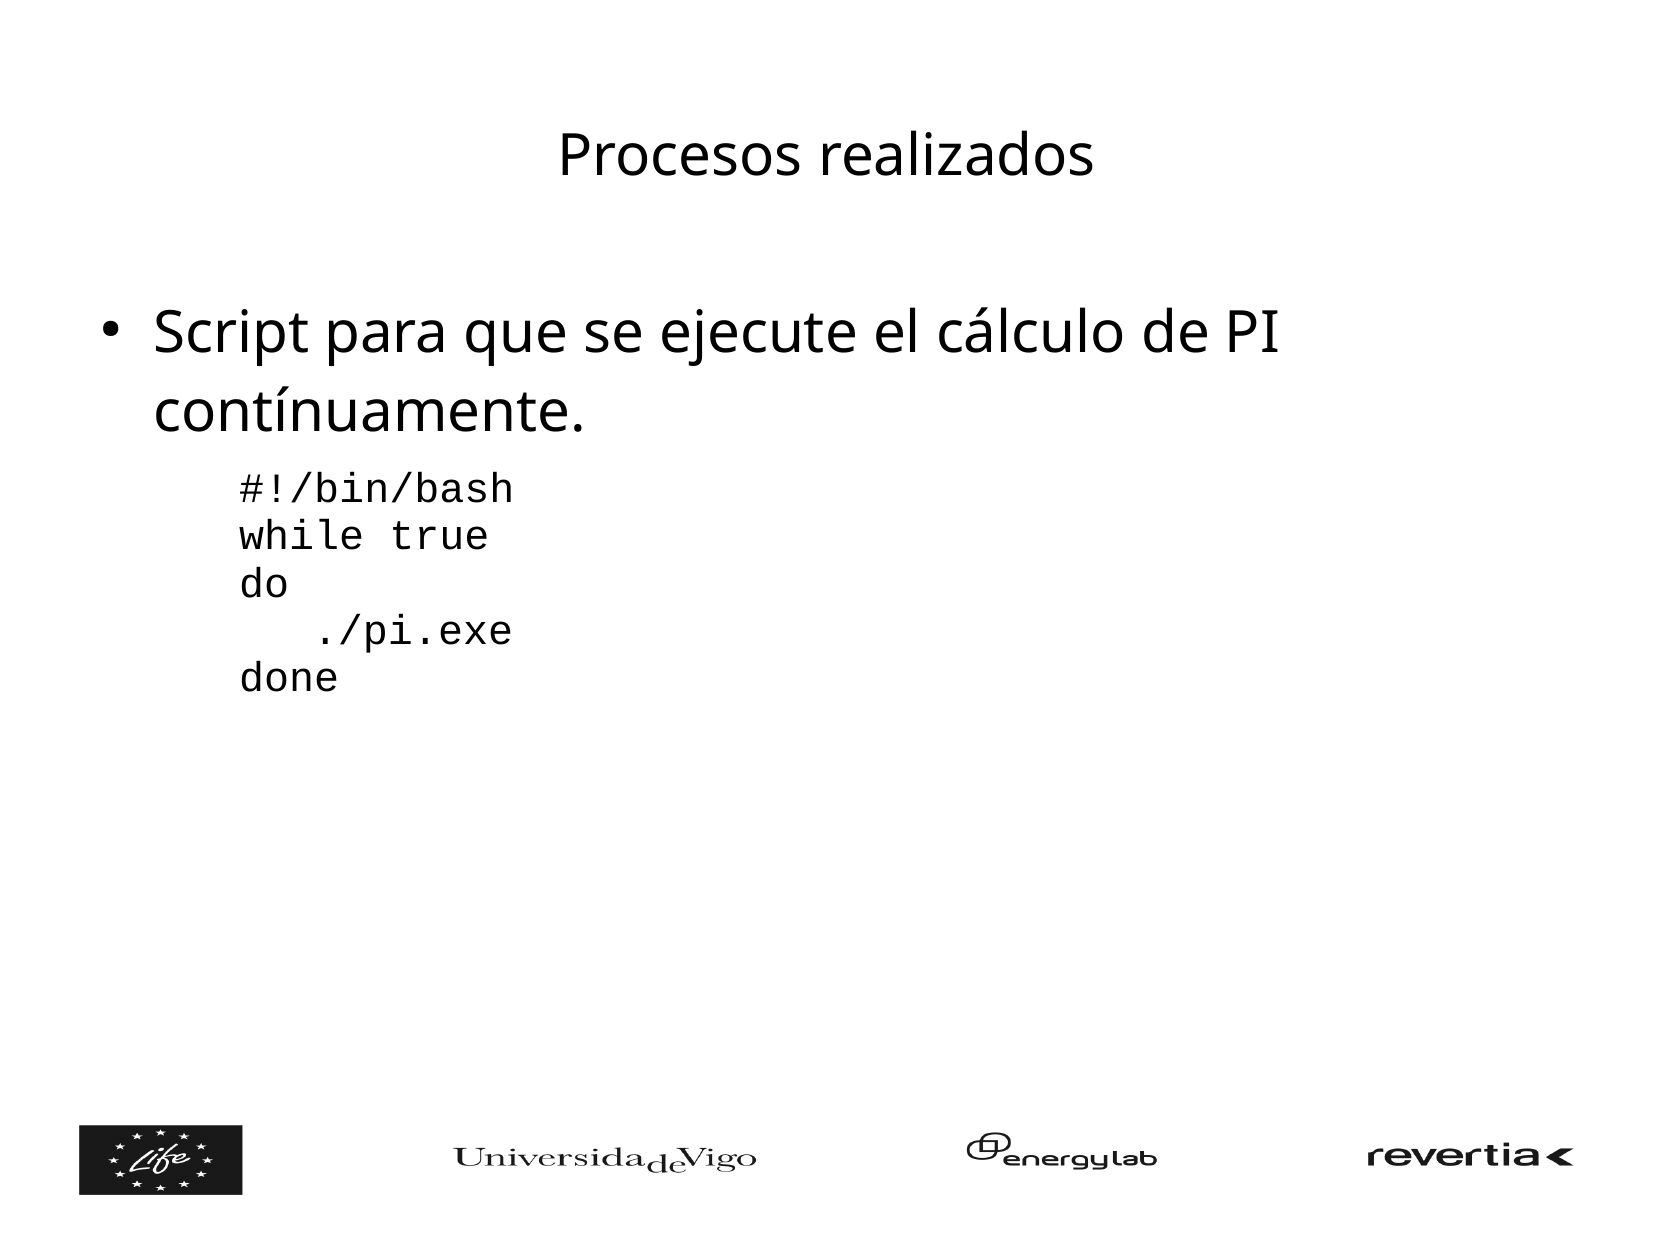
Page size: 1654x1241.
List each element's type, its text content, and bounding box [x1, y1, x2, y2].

list Script para que se ejecute el cálculo de PI contínuamente. [82, 290, 1571, 1010]
picture [0, 1009, 1654, 1241]
title Procesos realizados [82, 49, 1571, 257]
text_box #!/bin/bash while true do ./pi.exe done [224, 460, 768, 875]
